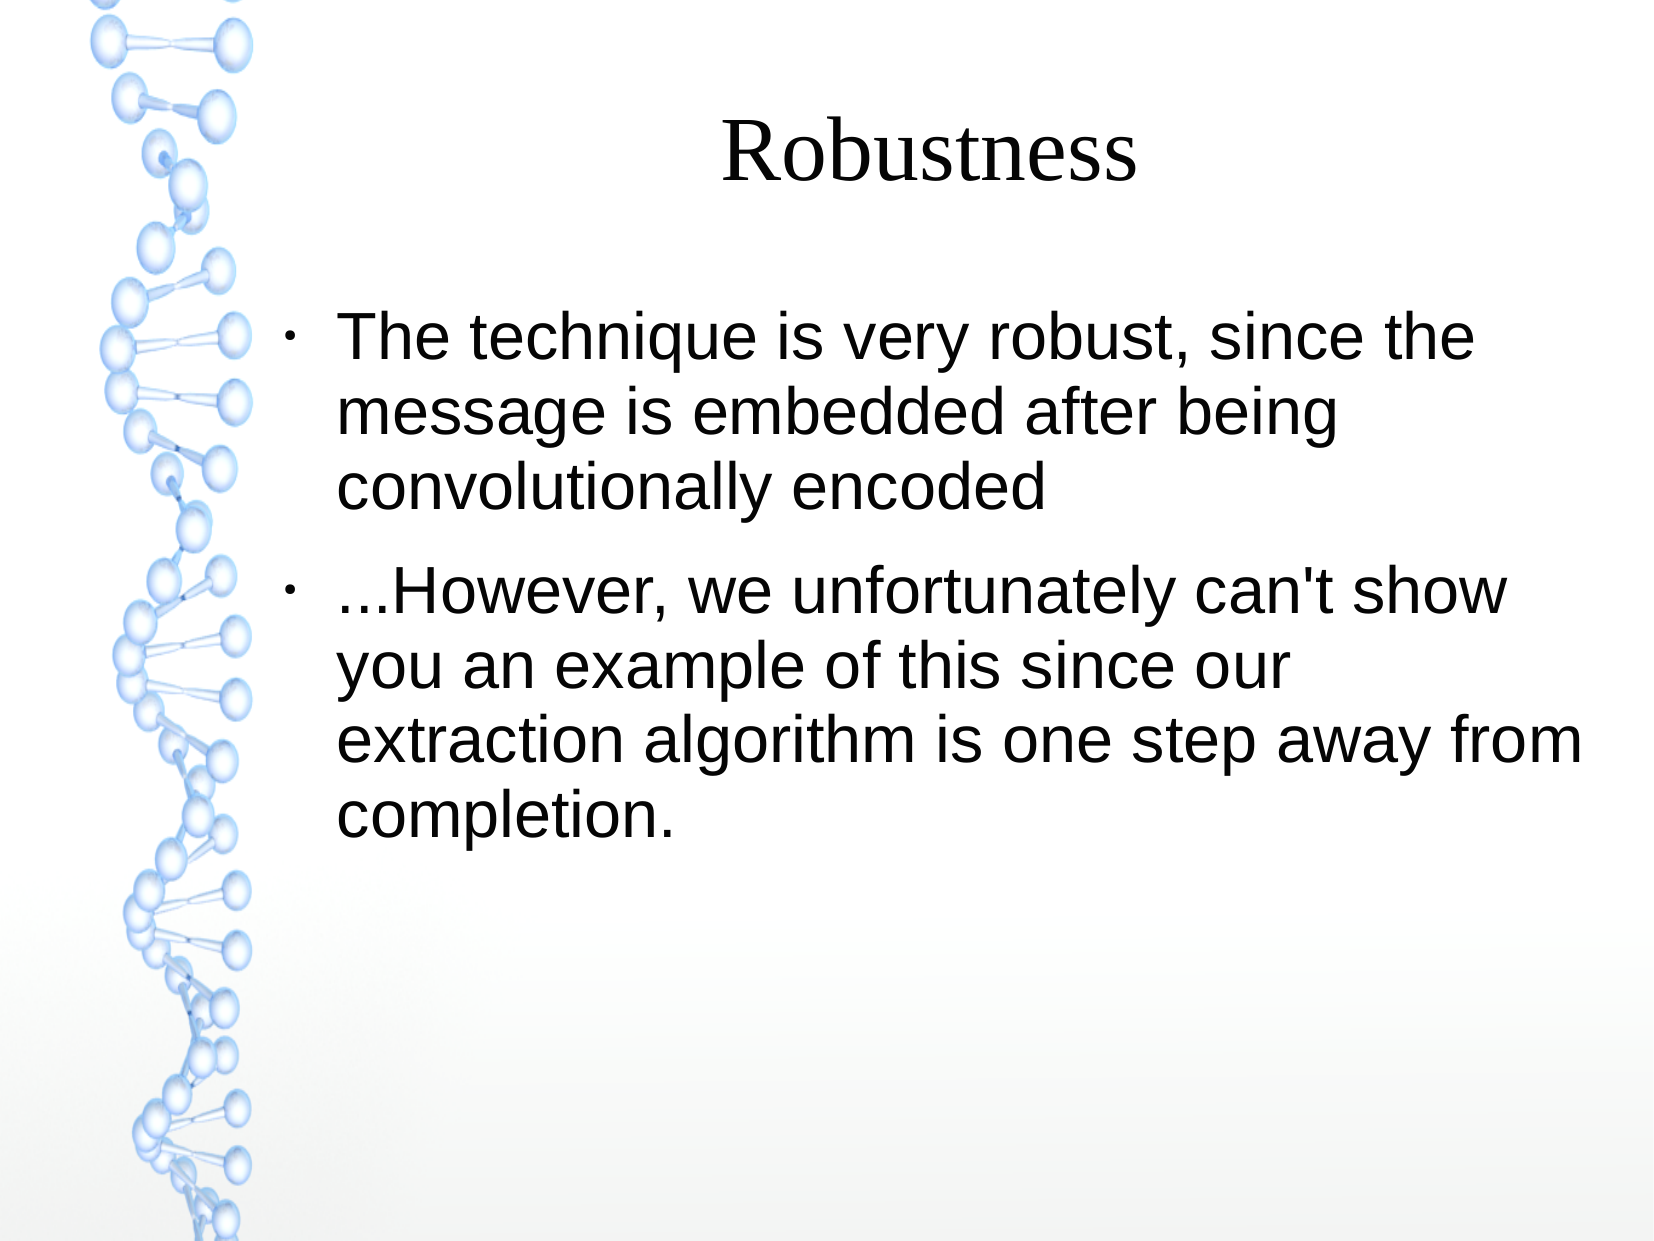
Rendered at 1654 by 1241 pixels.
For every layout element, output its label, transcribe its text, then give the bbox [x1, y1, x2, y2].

list The technique is very robust, since the message is embedded after being convolutionally encoded ...However, we unfortunately can't show you an example of this since our extraction algorithm is one step away from completion. [265, 299, 1595, 1019]
title Robustness [265, 47, 1595, 252]
picture [0, 0, 1654, 1241]
